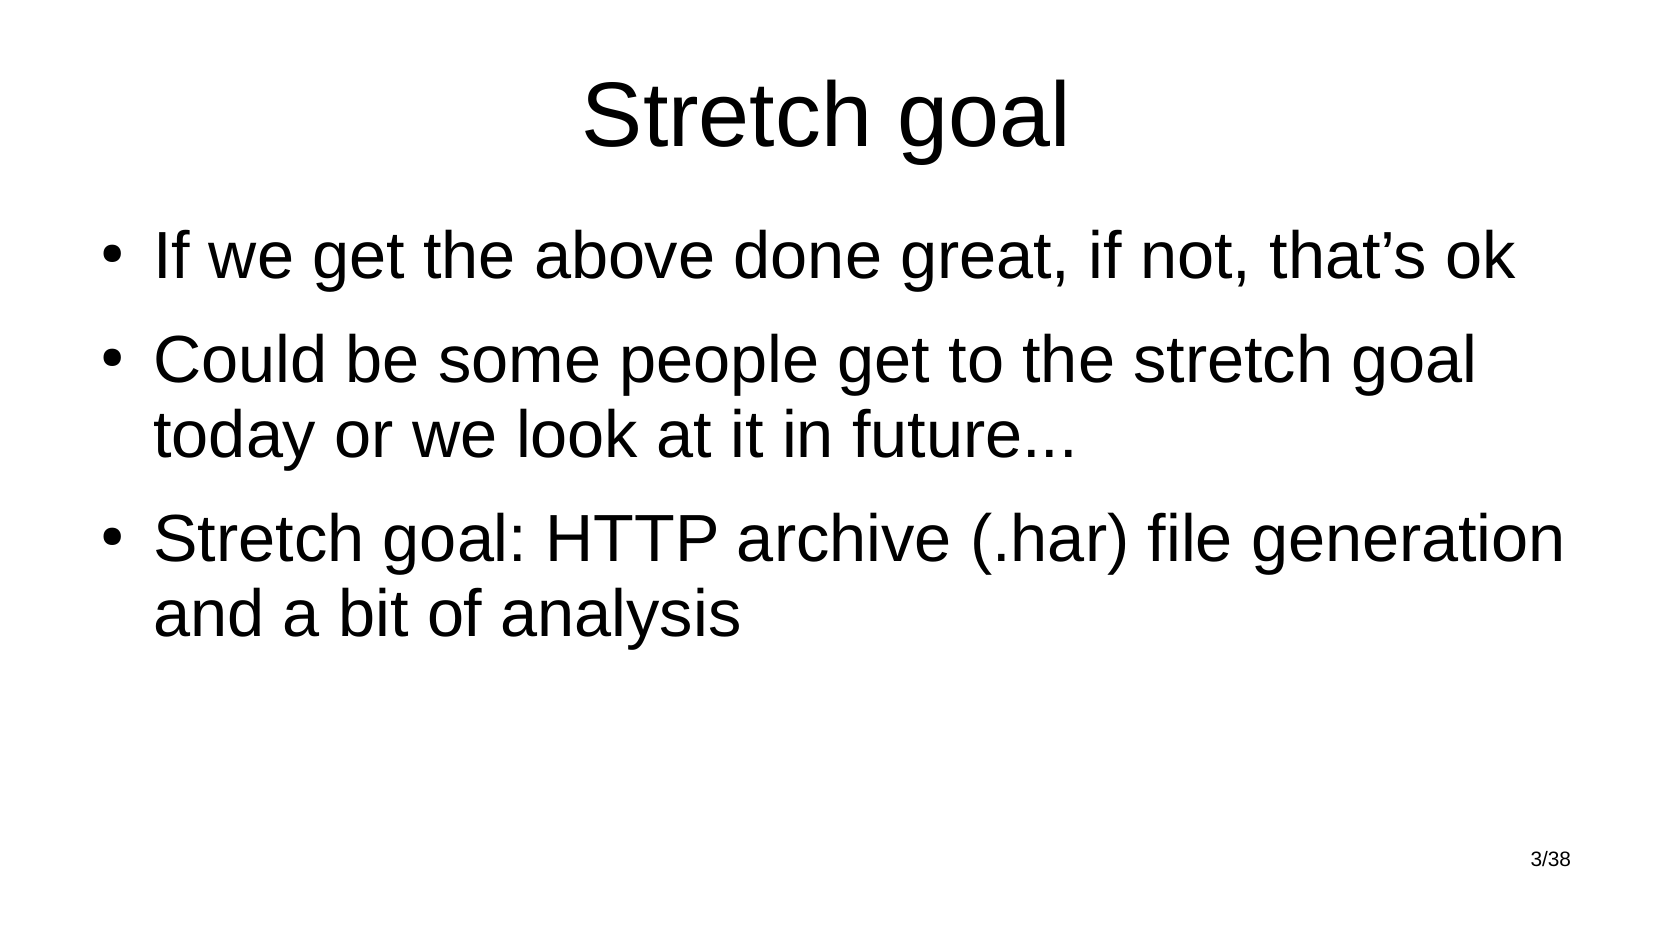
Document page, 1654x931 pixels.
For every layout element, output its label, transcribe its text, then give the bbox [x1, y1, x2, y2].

title Stretch goal [82, 37, 1571, 193]
list If we get the above done great, if not, that’s ok Could be some people get to the stretch goal today or we look at it in future... Stretch goal: HTTP archive (.har) file generation and a bit of analysis [82, 217, 1571, 758]
